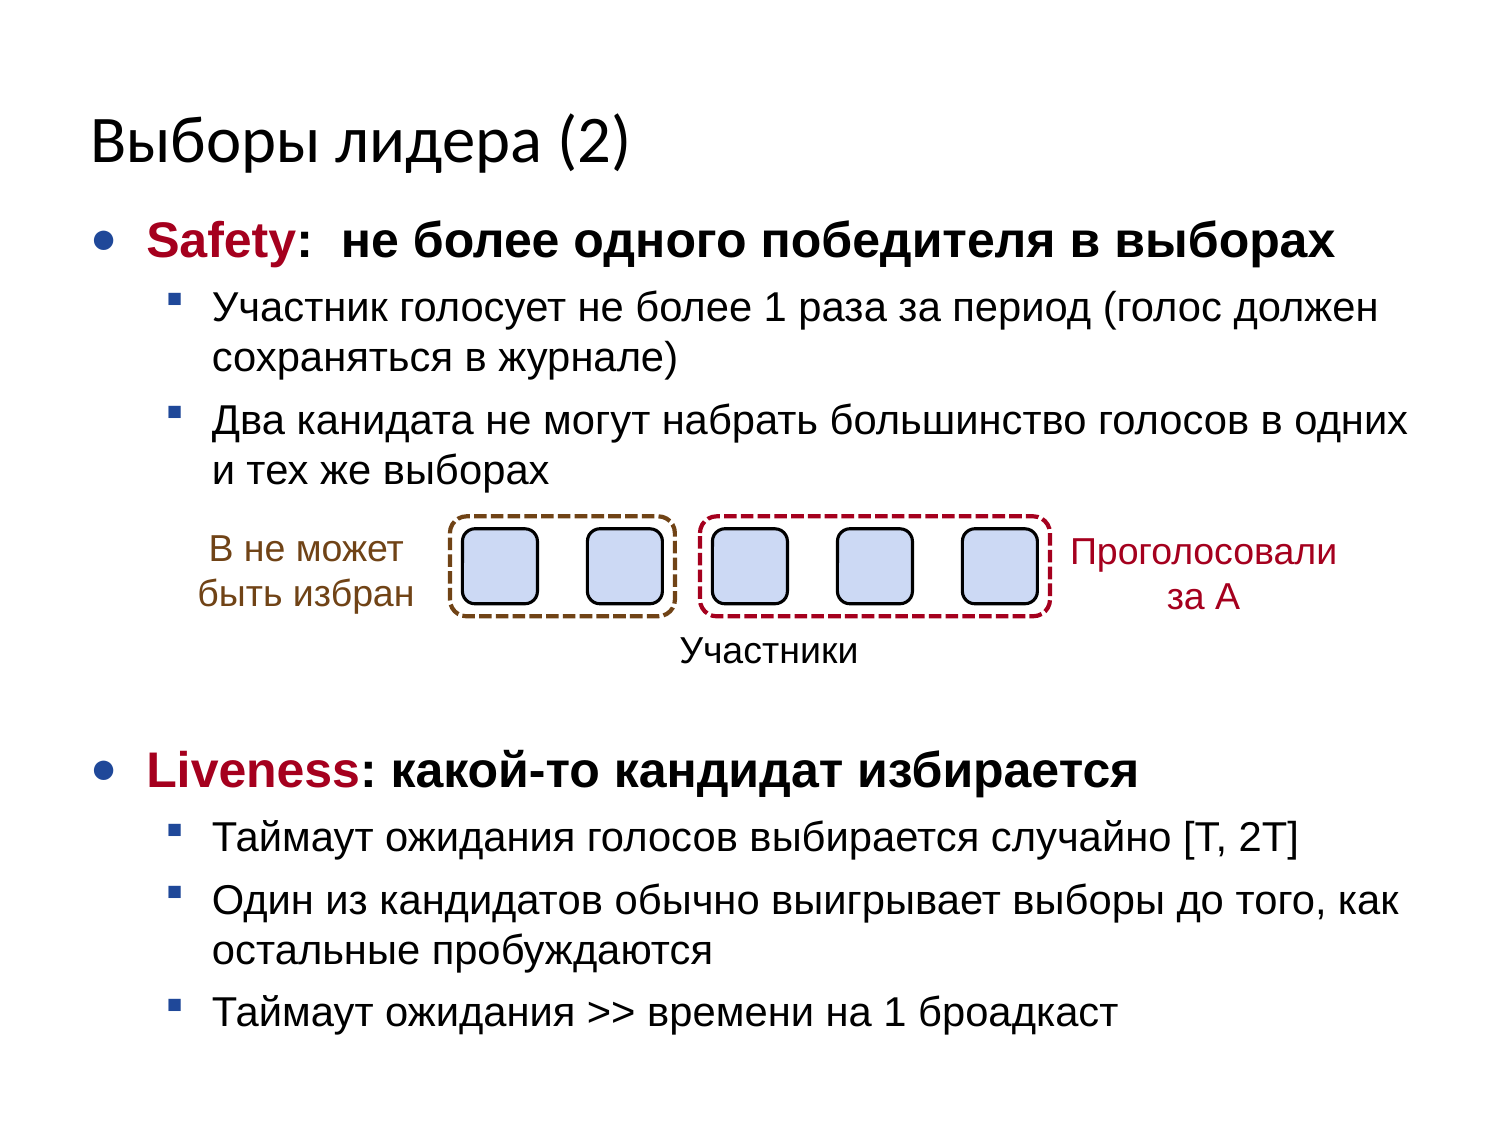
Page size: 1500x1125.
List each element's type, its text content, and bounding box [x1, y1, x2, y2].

text_box [712, 528, 788, 604]
title Выборы лидера (2) [75, 85, 1425, 186]
text_box [587, 528, 663, 604]
text_box [462, 528, 538, 604]
text_box Участники [662, 618, 876, 679]
text_box B не может быть избран [174, 516, 438, 622]
text_box [962, 528, 1038, 604]
text_box Проголосовали за A [1050, 519, 1358, 625]
list Safety: не более одного победителя в выборах Участник голосует не более 1 раза за период (голос должен сохраняться в журнале) Два канидата не могут набрать большинство голосов в одних и тех же выборах Liveness: какой-то кандидат избирается Таймаут ожидания голосов выбирается случайно [T, 2T] Один из кандидатов обычно выигрывает выборы до того, как остальные пробуждаются Таймаут ожидания >> времени на 1 броадкаст [75, 200, 1425, 1025]
text_box [837, 528, 913, 604]
